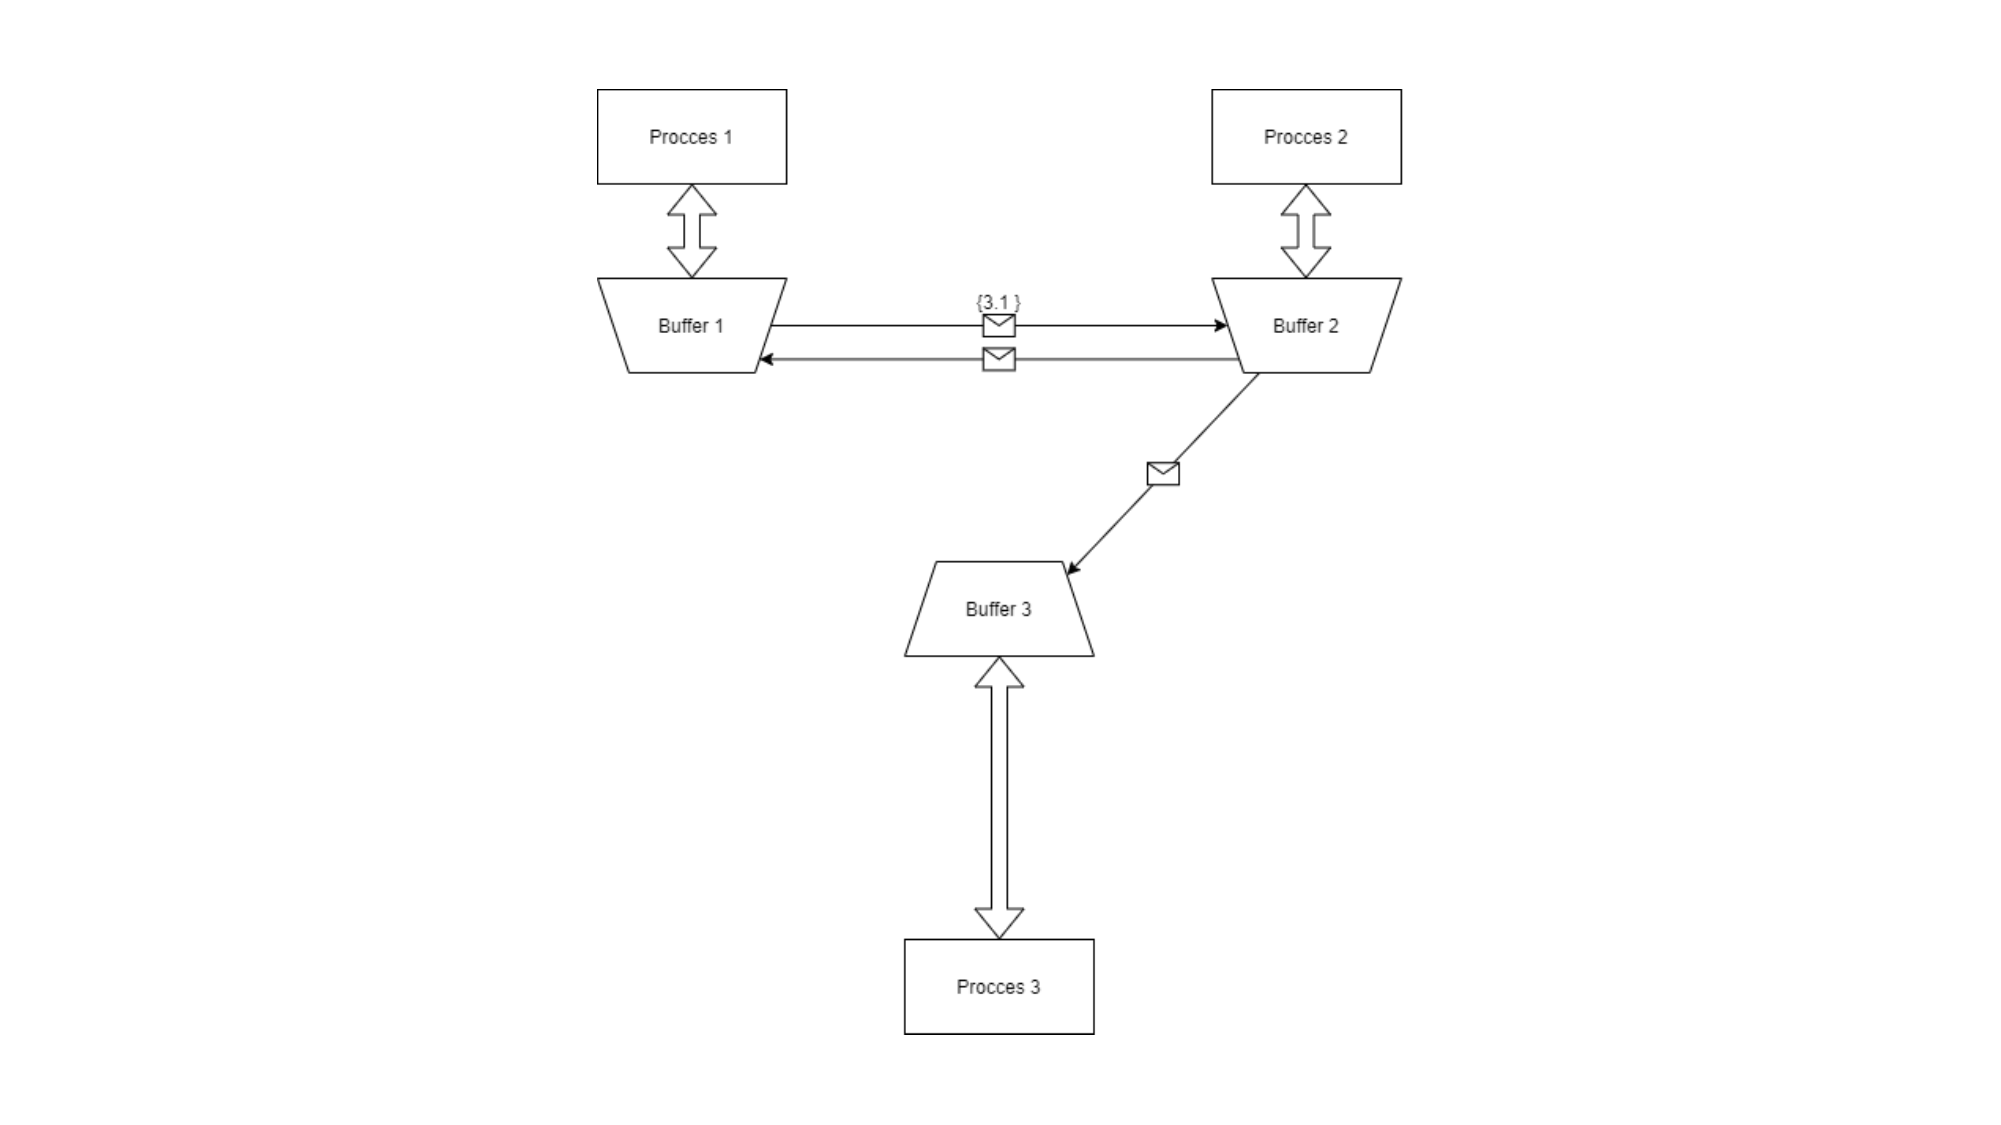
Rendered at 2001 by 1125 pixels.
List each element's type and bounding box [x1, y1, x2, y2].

picture [597, 89, 1404, 1035]
